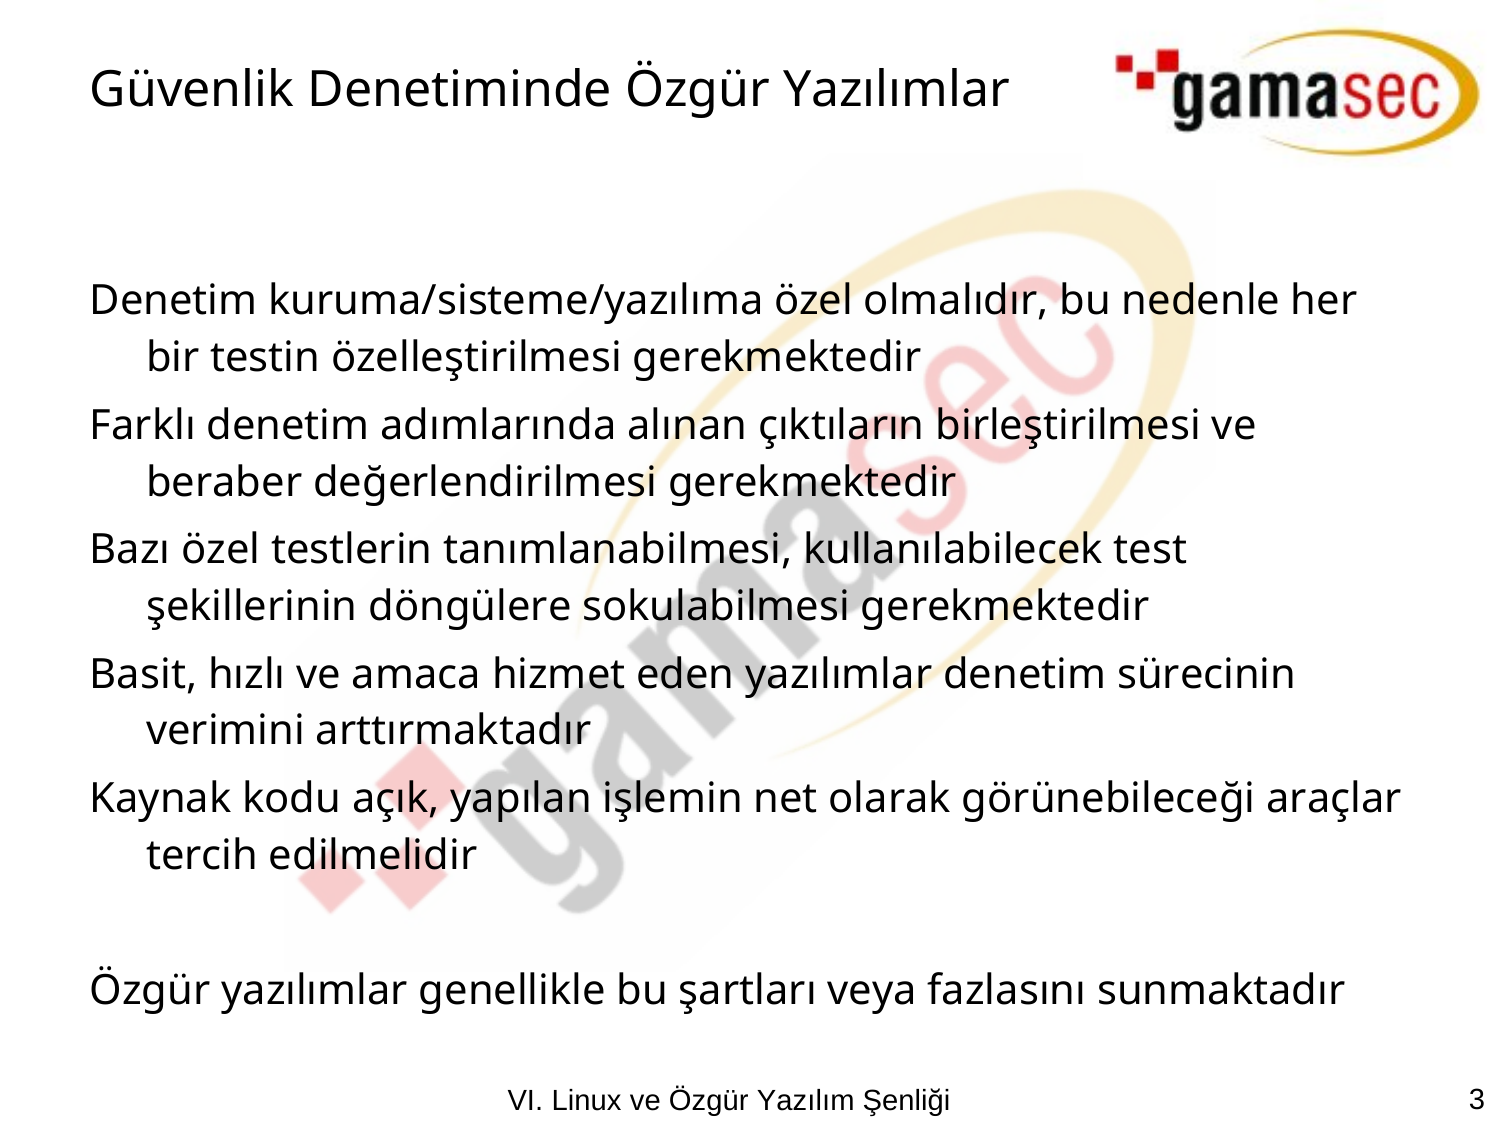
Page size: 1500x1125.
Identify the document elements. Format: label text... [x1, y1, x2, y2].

picture [284, 0, 1500, 262]
title Güvenlik Denetiminde Özgür Yazılımlar [75, 45, 1070, 233]
list Denetim kuruma/sisteme/yazılıma özel olmalıdır, bu nedenle her bir testin özelleştirilmesi gerekmektedir Farklı denetim adımlarında alınan çıktıların birleştirilmesi ve beraber değerlendirilmesi gerekmektedir Bazı özel testlerin tanımlanabilmesi, kullanılabilecek test şekillerinin döngülere sokulabilmesi gerekmektedir Basit, hızlı ve amaca hizmet eden yazılımlar denetim sürecinin verimini arttırmaktadır Kaynak kodu açık, yapılan işlemin net olarak görünebileceği araçlar tercih edilmelidir Özgür yazılımlar genellikle bu şartları veya fazlasını sunmaktadır [75, 262, 1426, 1006]
